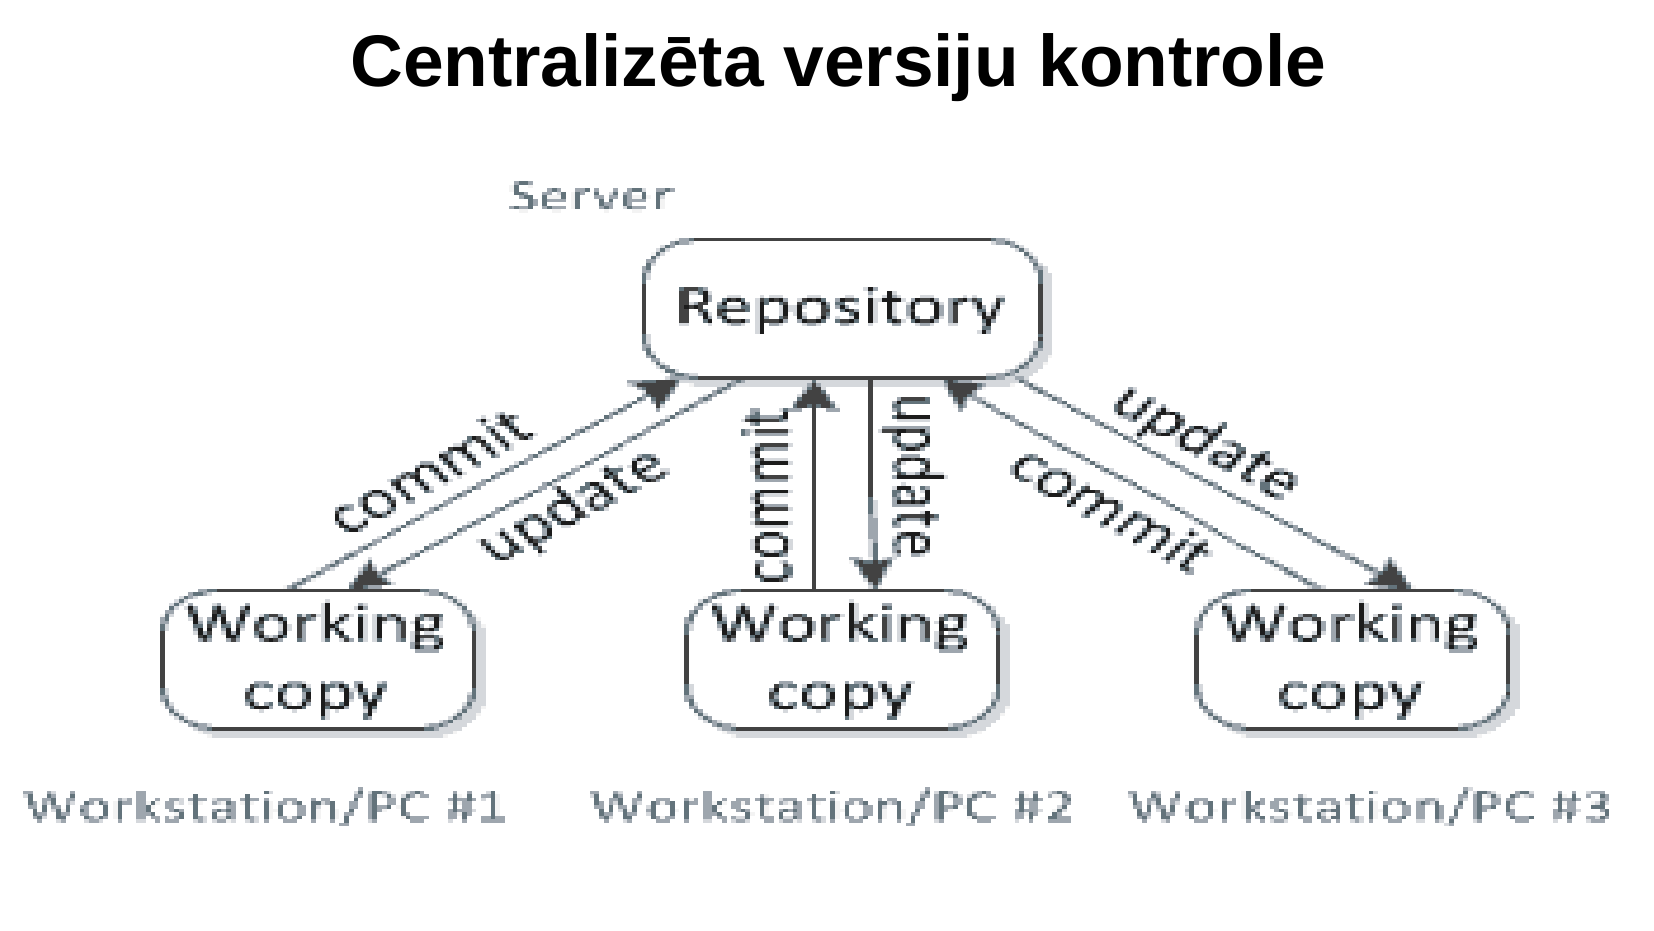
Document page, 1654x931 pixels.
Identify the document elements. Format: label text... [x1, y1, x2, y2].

title Centralizēta versiju kontrole [106, 17, 1571, 98]
picture [0, 132, 1643, 848]
